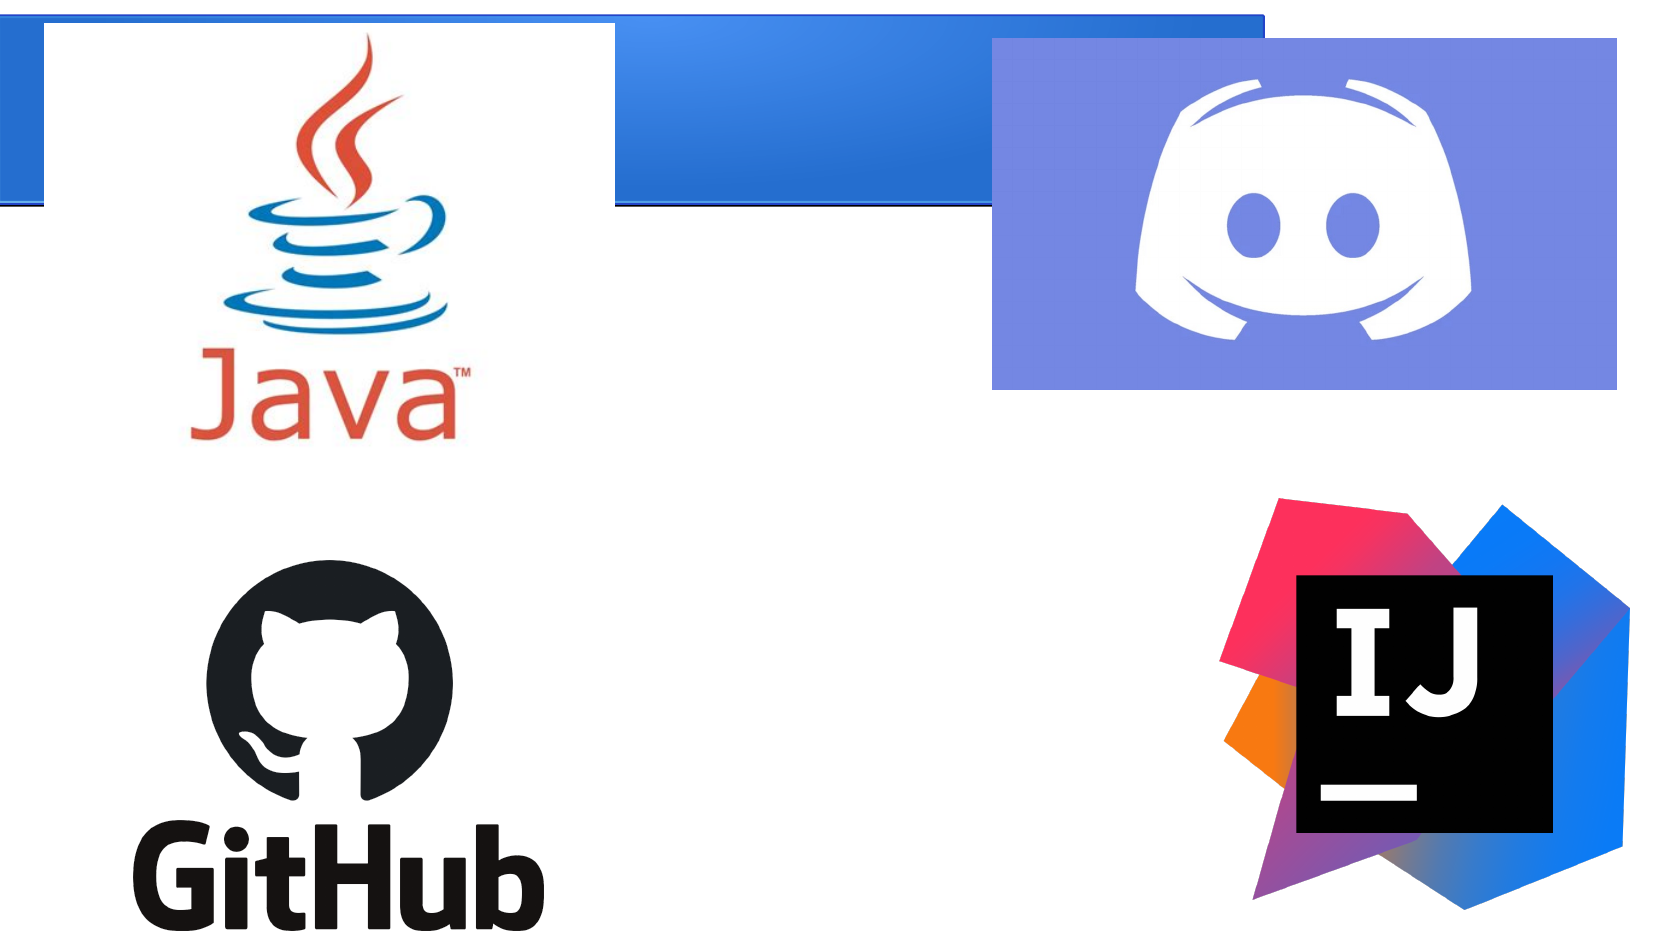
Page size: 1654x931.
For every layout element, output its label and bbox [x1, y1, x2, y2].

picture [44, 23, 615, 451]
picture [1219, 498, 1630, 910]
picture [133, 560, 544, 931]
picture [992, 38, 1617, 390]
